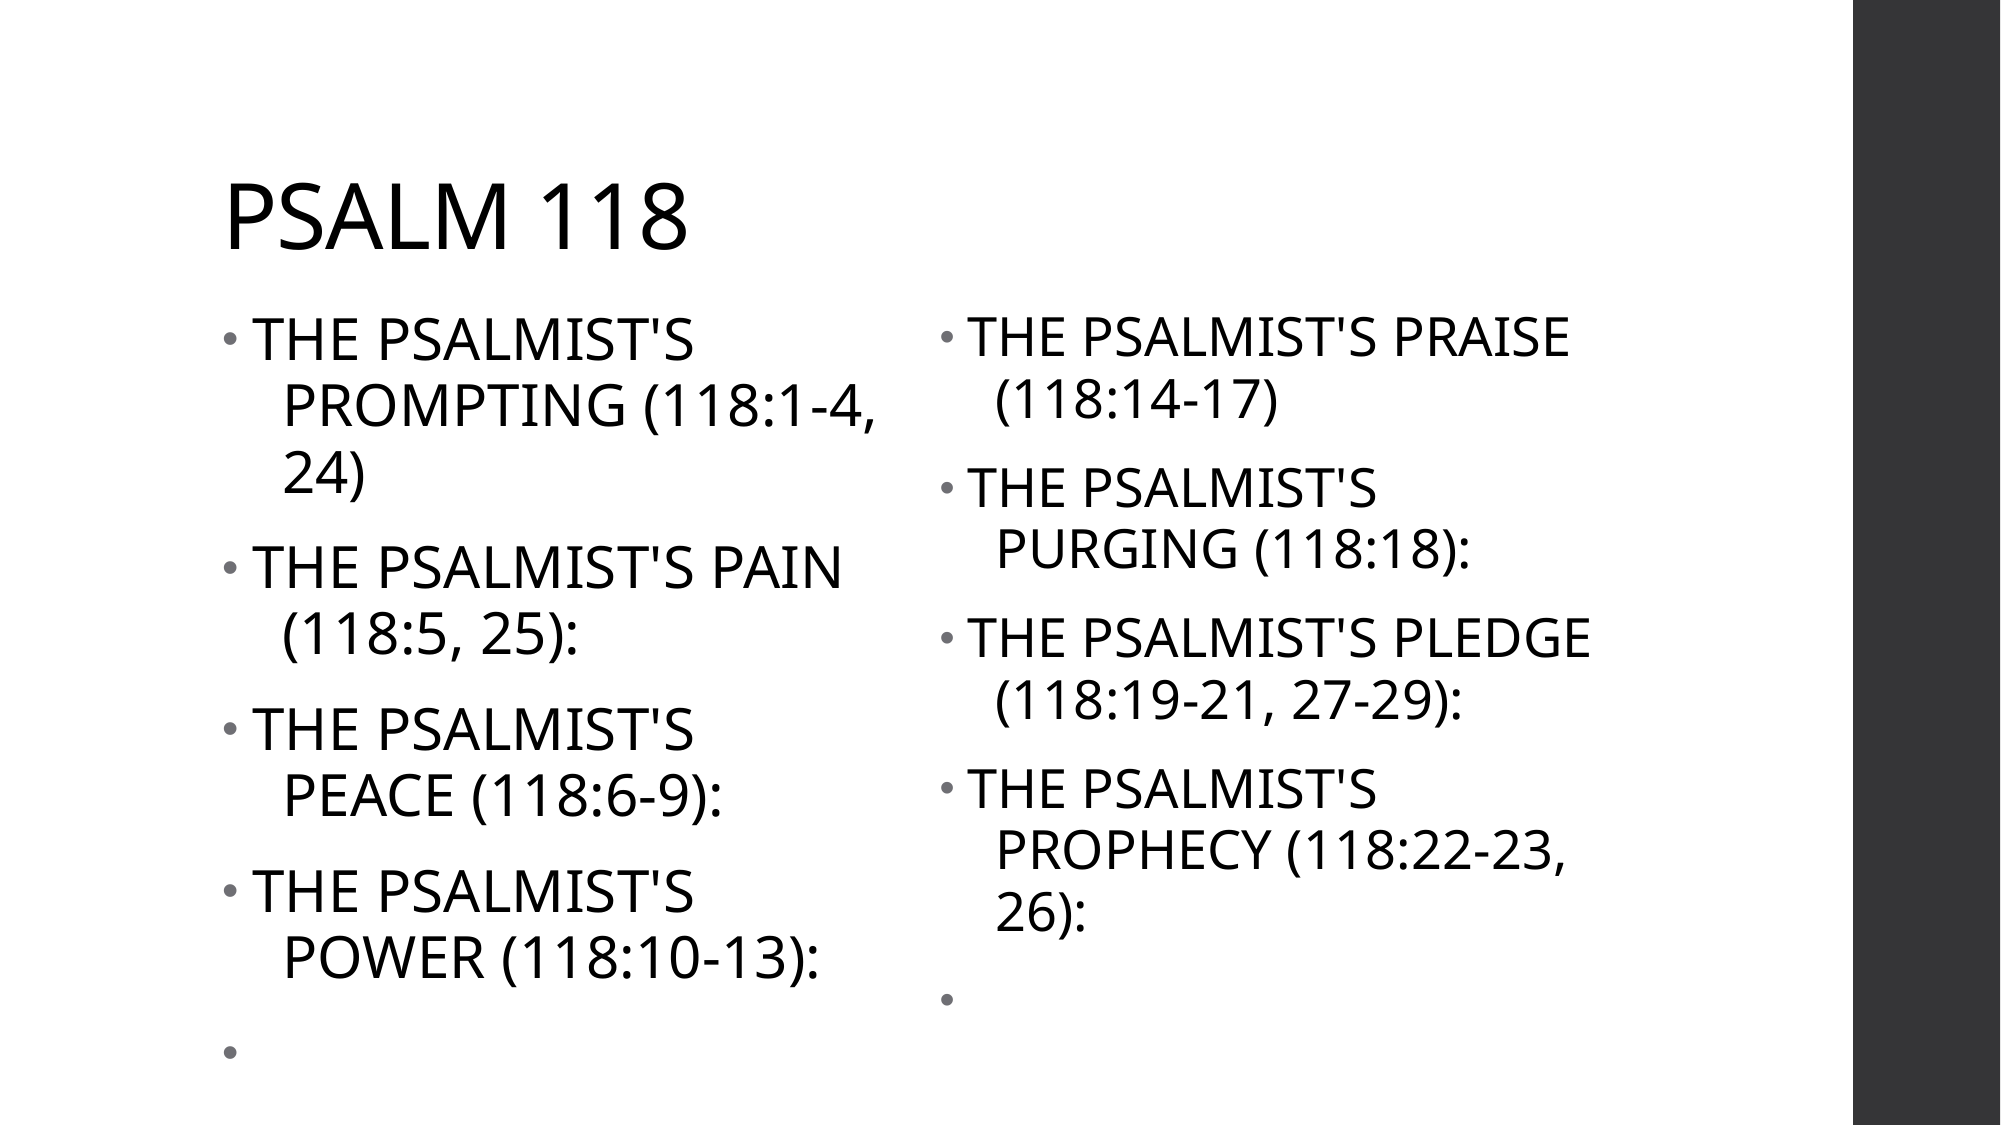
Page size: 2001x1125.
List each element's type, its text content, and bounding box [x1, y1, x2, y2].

list THE PSALMIST'S PRAISE (118:14-17) THE PSALMIST'S PURGING (118:18): THE PSALMIST'S PLEDGE (118:19-21, 27-29): THE PSALMIST'S PROPHECY (118:22-23, 26): [924, 299, 1617, 1014]
list THE PSALMIST'S PROMPTING (118:1-4, 24) THE PSALMIST'S PAIN (118:5, 25): THE PSALMIST'S PEACE (118:6-9): THE PSALMIST'S POWER (118:10-13): [207, 299, 900, 1014]
title PSALM 118 [206, 60, 1797, 278]
